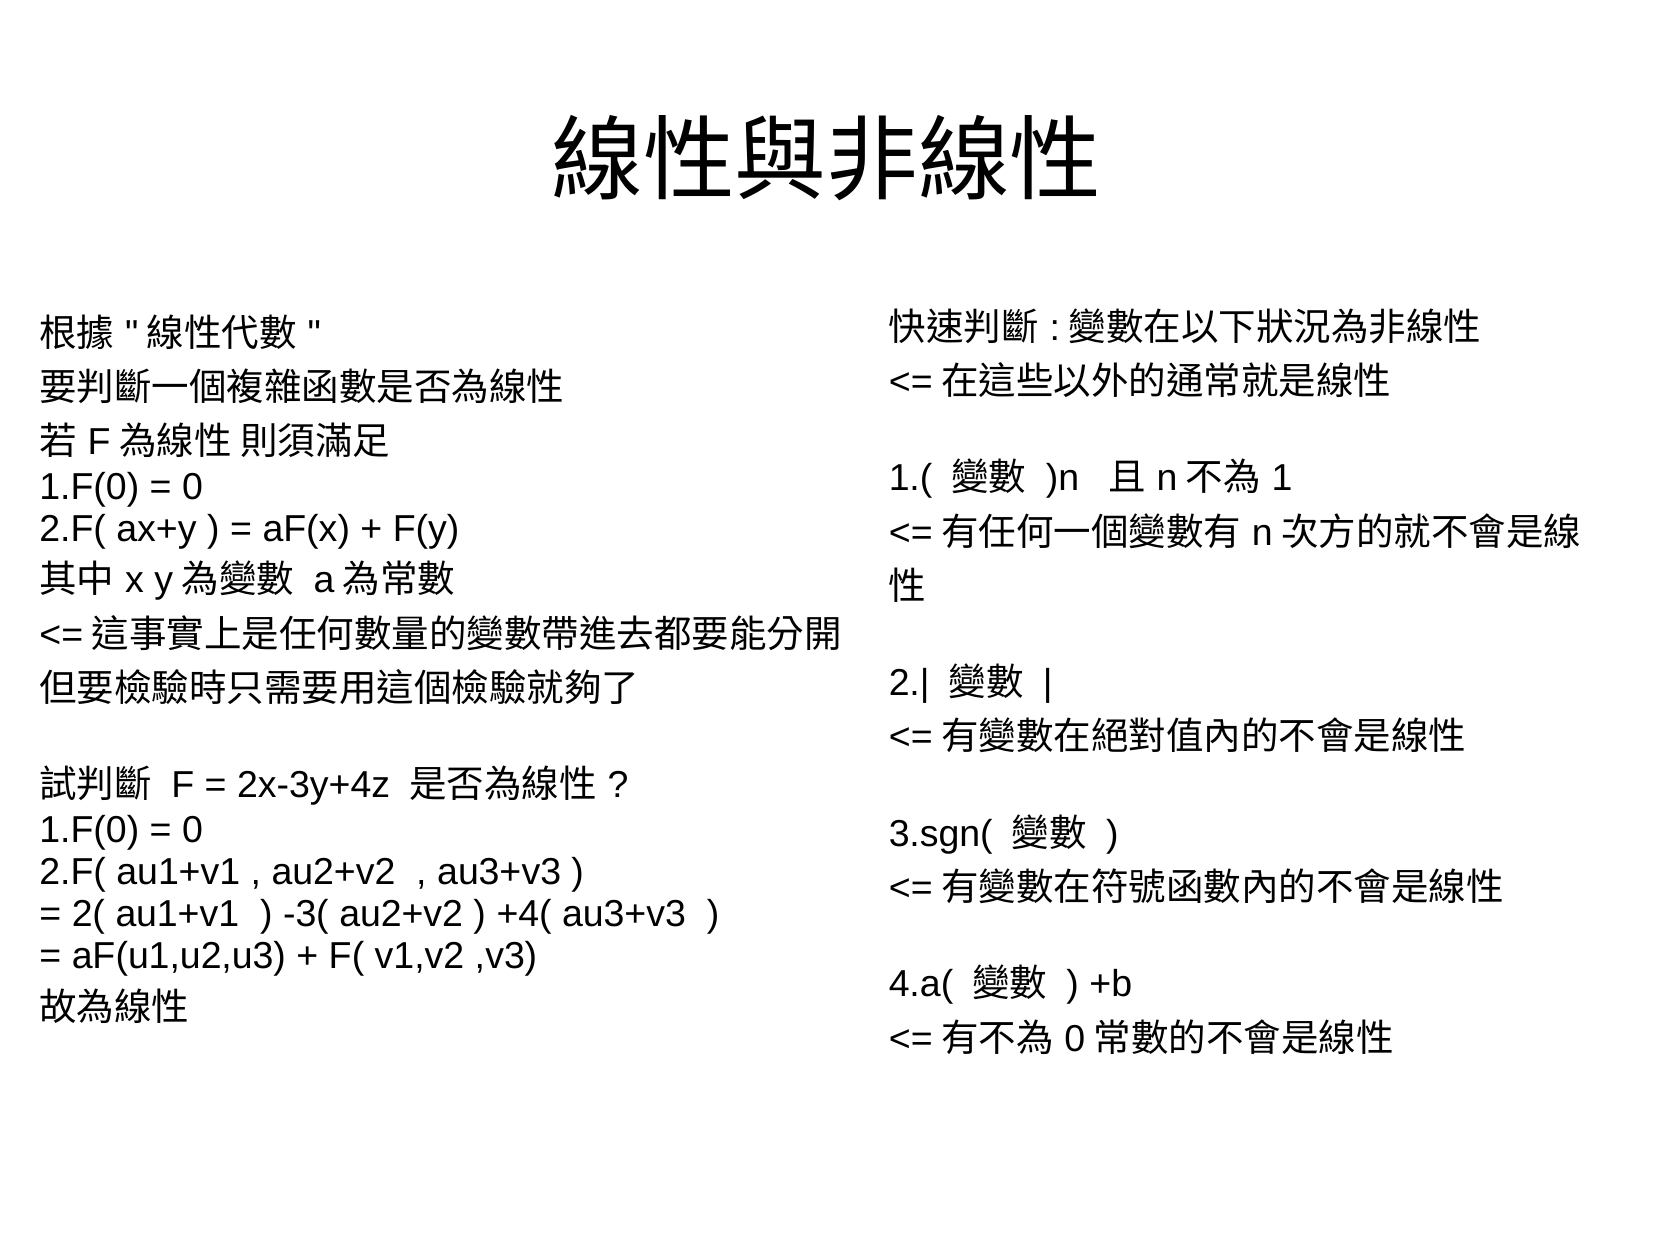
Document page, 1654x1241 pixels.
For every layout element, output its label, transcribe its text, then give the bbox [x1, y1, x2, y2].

title 線性與非線性 [82, 49, 1571, 257]
text_box 根據"線性代數" 要判斷一個複雜函數是否為線性 若F為線性 則須滿足 1.F(0) = 0 2.F( ax+y ) = aF(x) + F(y) 其中x y為變數 a為常數 <=這事實上是任何數量的變數帶進去都要能分開 但要檢驗時只需要用這個檢驗就夠了 試判斷 F = 2x-3y+4z 是否為線性? 1.F(0) = 0 2.F( au1+v1 , au2+v2 , au3+v3 ) = 2( au1+v1 ) -3( au2+v2 ) +4( au3+v3 ) = aF(u1,u2,u3) + F( v1,v2 ,v3) 故為線性 [24, 295, 874, 1217]
text_box 快速判斷:變數在以下狀況為非線性 <=在這些以外的通常就是線性 1.( 變數 )n 且n不為1 <=有任何一個變數有n次方的就不會是線性 2.| 變數 | <=有變數在絕對值內的不會是線性 3.sgn( 變數 ) <=有變數在符號函數內的不會是線性 4.a( 變數 ) +b <=有不為0常數的不會是線性 [874, 289, 1631, 1222]
